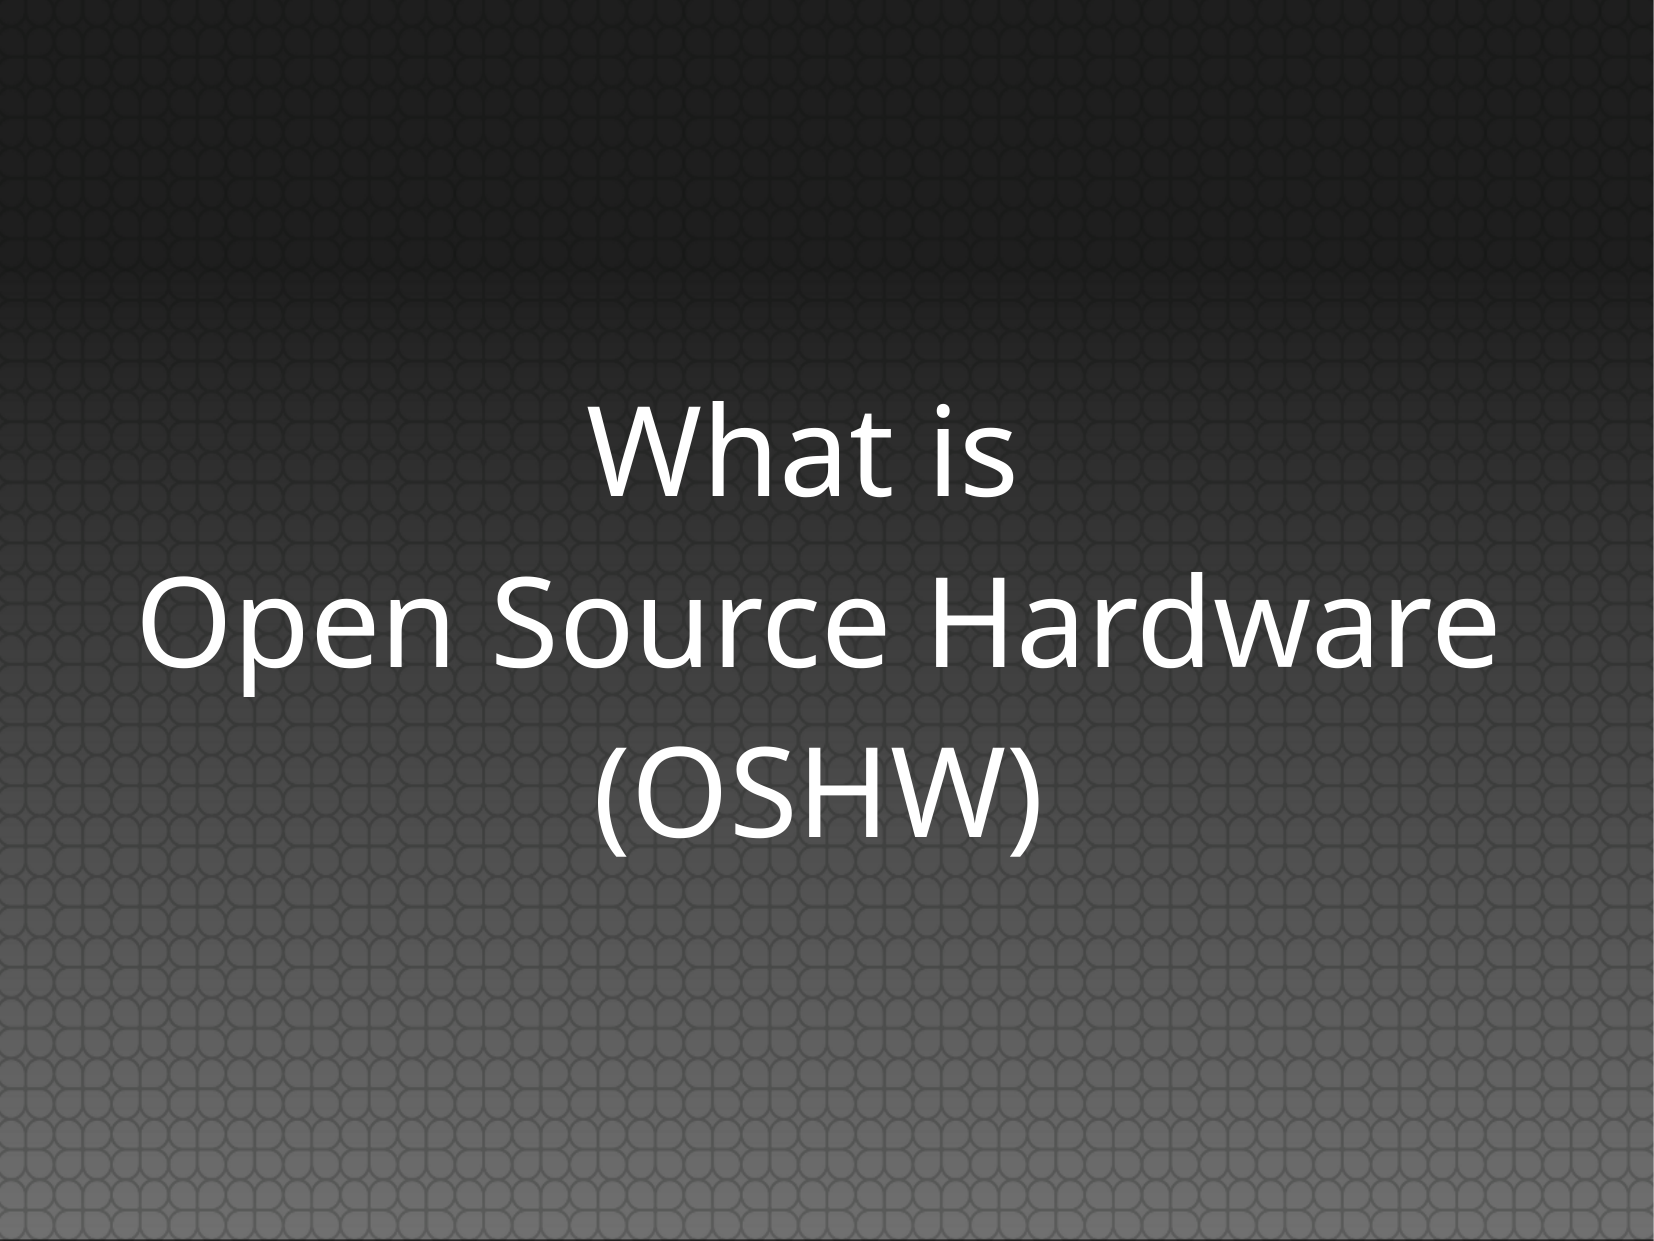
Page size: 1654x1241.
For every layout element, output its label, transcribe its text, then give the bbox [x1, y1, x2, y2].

picture [0, 0, 1654, 1241]
title What is Open Source Hardware (OSHW) [75, 400, 1564, 838]
